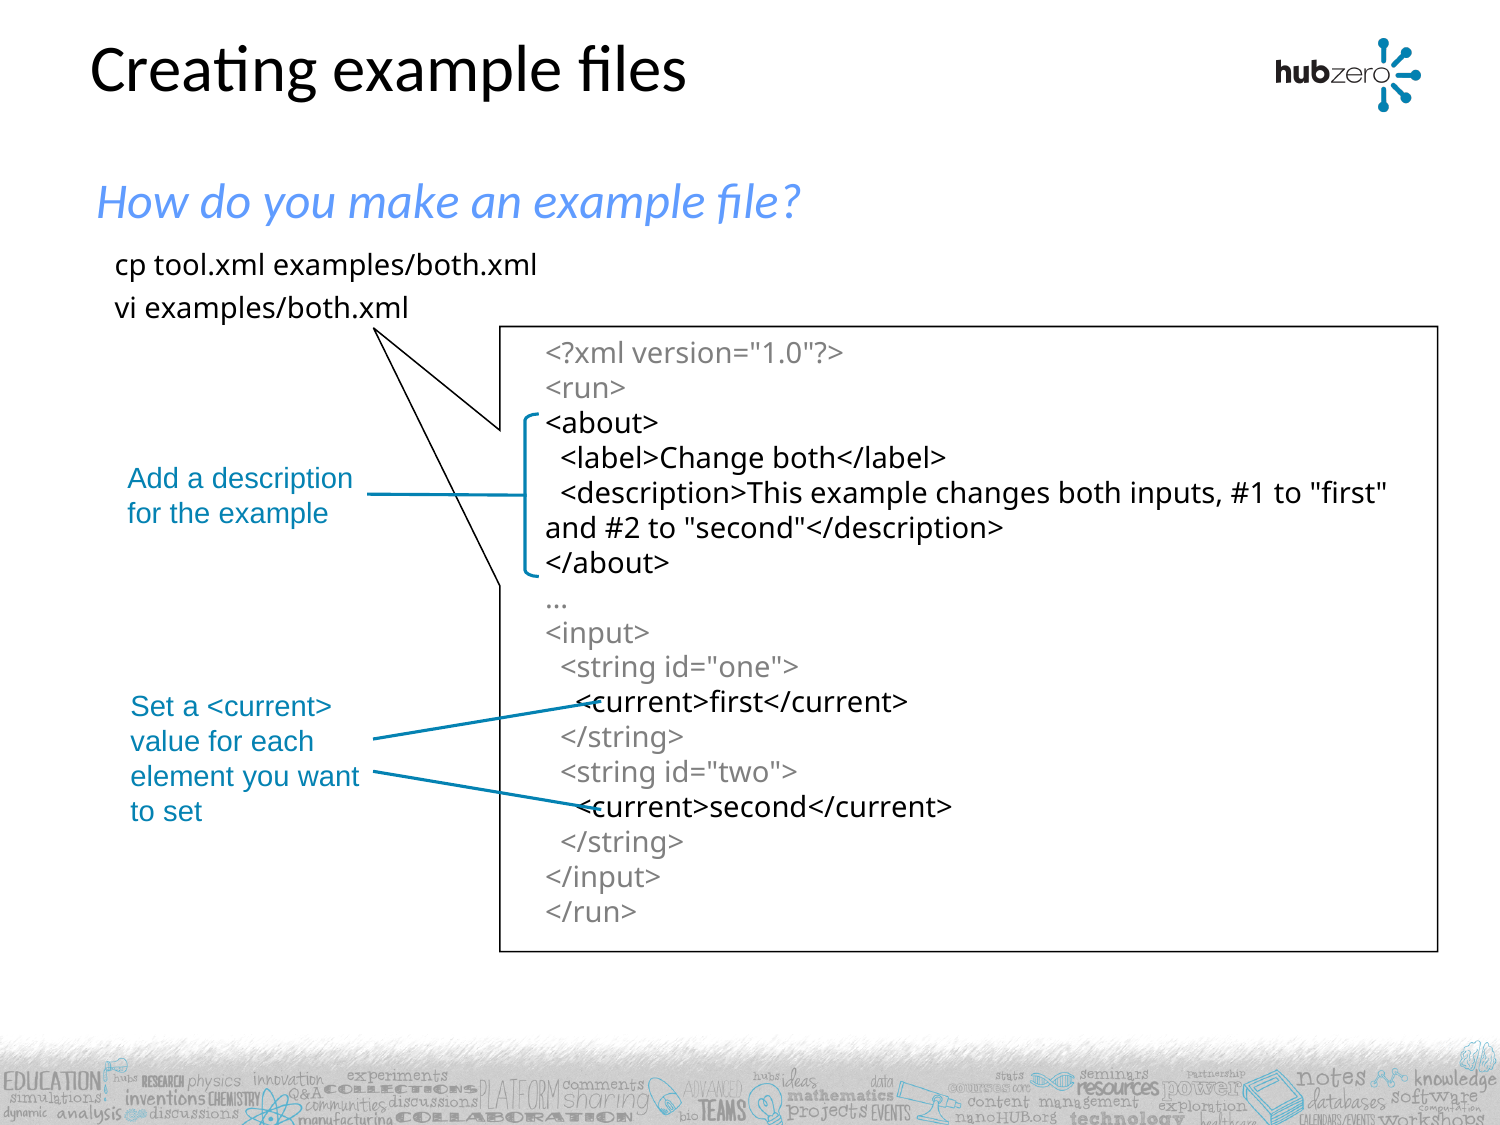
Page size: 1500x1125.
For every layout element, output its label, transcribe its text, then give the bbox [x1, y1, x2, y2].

text_box <?xml version="1.0"?> <run> <about> <label>Change both</label> <description>This example changes both inputs, #1 to "first" and #2 to "second"</description> </about> … <input> <string id="one"> <current>first</current> </string> <string id="two"> <current>second</current> </string> </input> </run> [373, 326, 1438, 952]
text_box How do you make an example file? [81, 160, 818, 236]
text_box cp tool.xml examples/both.xml vi examples/both.xml [99, 239, 554, 332]
picture [1272, 35, 1424, 115]
text_box Creating example files [75, 12, 1249, 118]
text_box Add a description for the example [112, 451, 369, 537]
text_box Set a <current> value for each element you want to set [115, 679, 375, 835]
picture [0, 1034, 1500, 1125]
